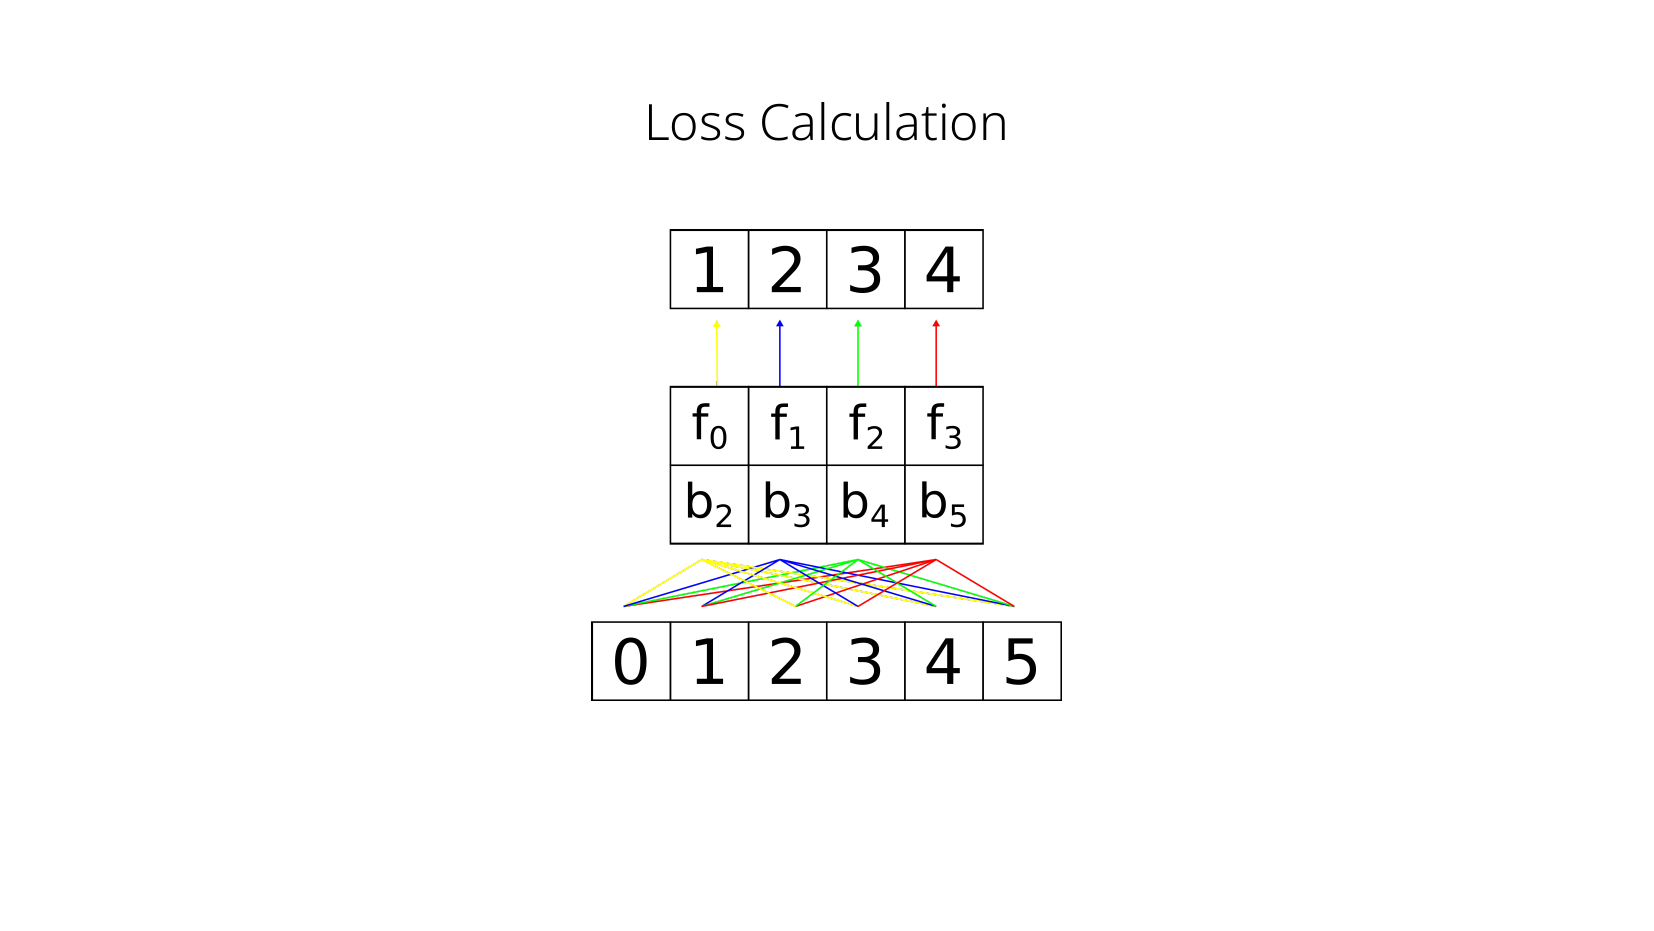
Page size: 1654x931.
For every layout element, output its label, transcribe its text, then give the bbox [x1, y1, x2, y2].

picture [591, 273, 1062, 701]
text_box Loss Calculation [359, 87, 1295, 273]
